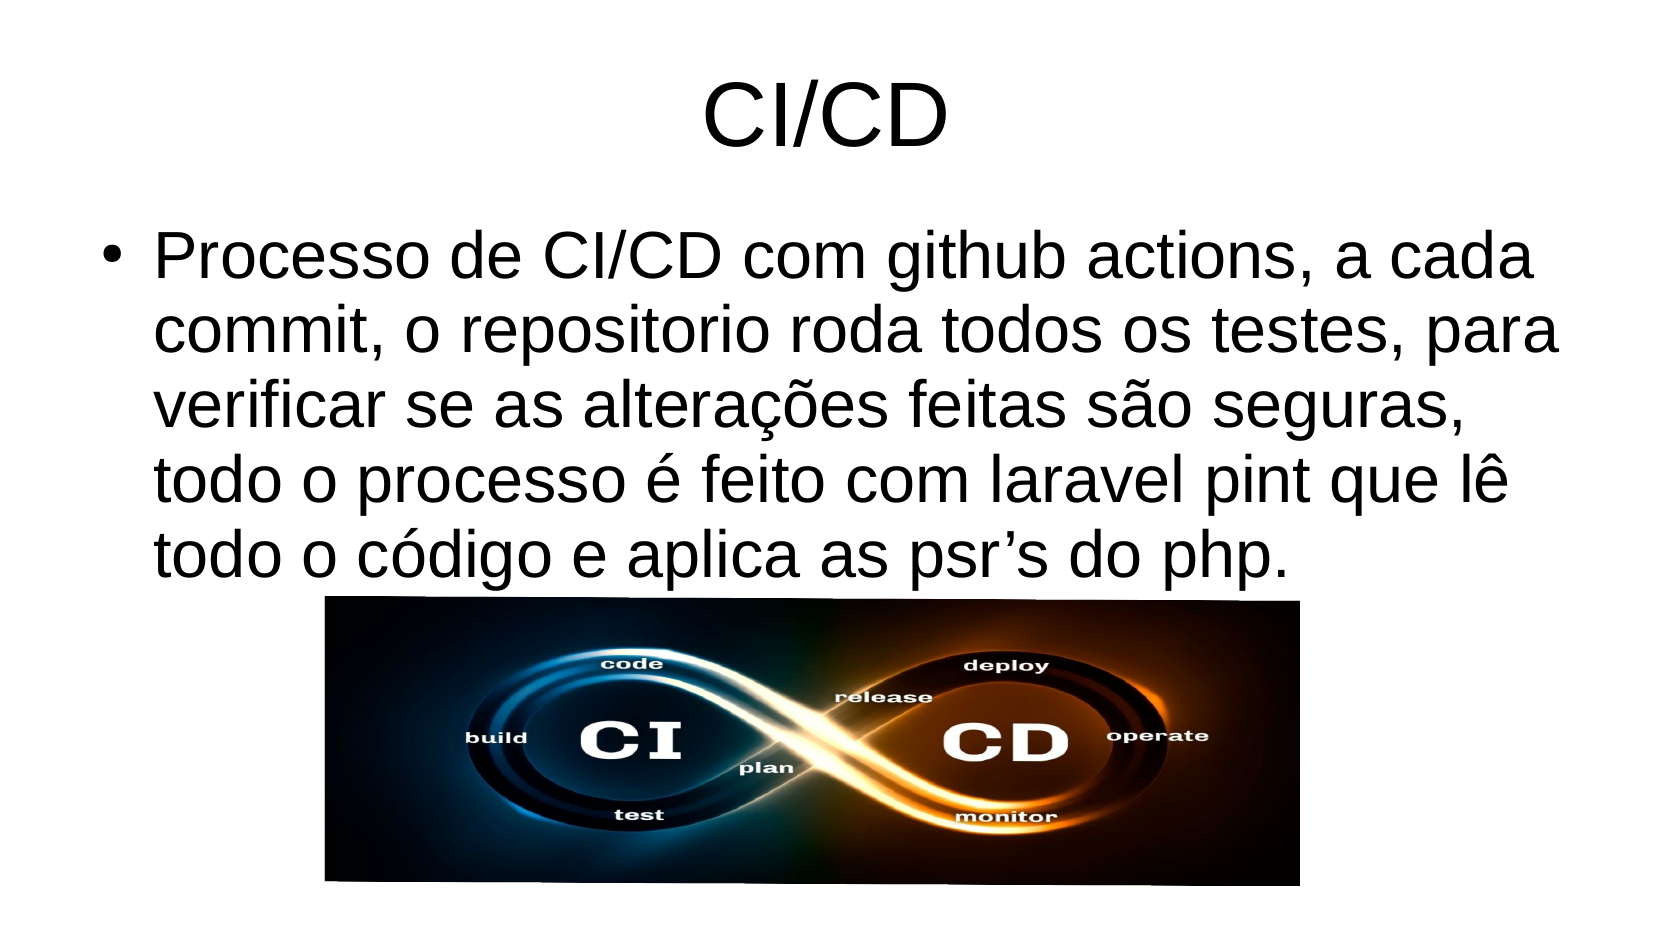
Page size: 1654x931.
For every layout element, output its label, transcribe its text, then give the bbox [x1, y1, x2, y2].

title CI/CD [82, 37, 1571, 193]
list Processo de CI/CD com github actions, a cada commit, o repositorio roda todos os testes, para verificar se as alterações feitas são seguras, todo o processo é feito com laravel pint que lê todo o código e aplica as psr’s do php. [82, 217, 1571, 758]
picture [324, 758, 1300, 886]
